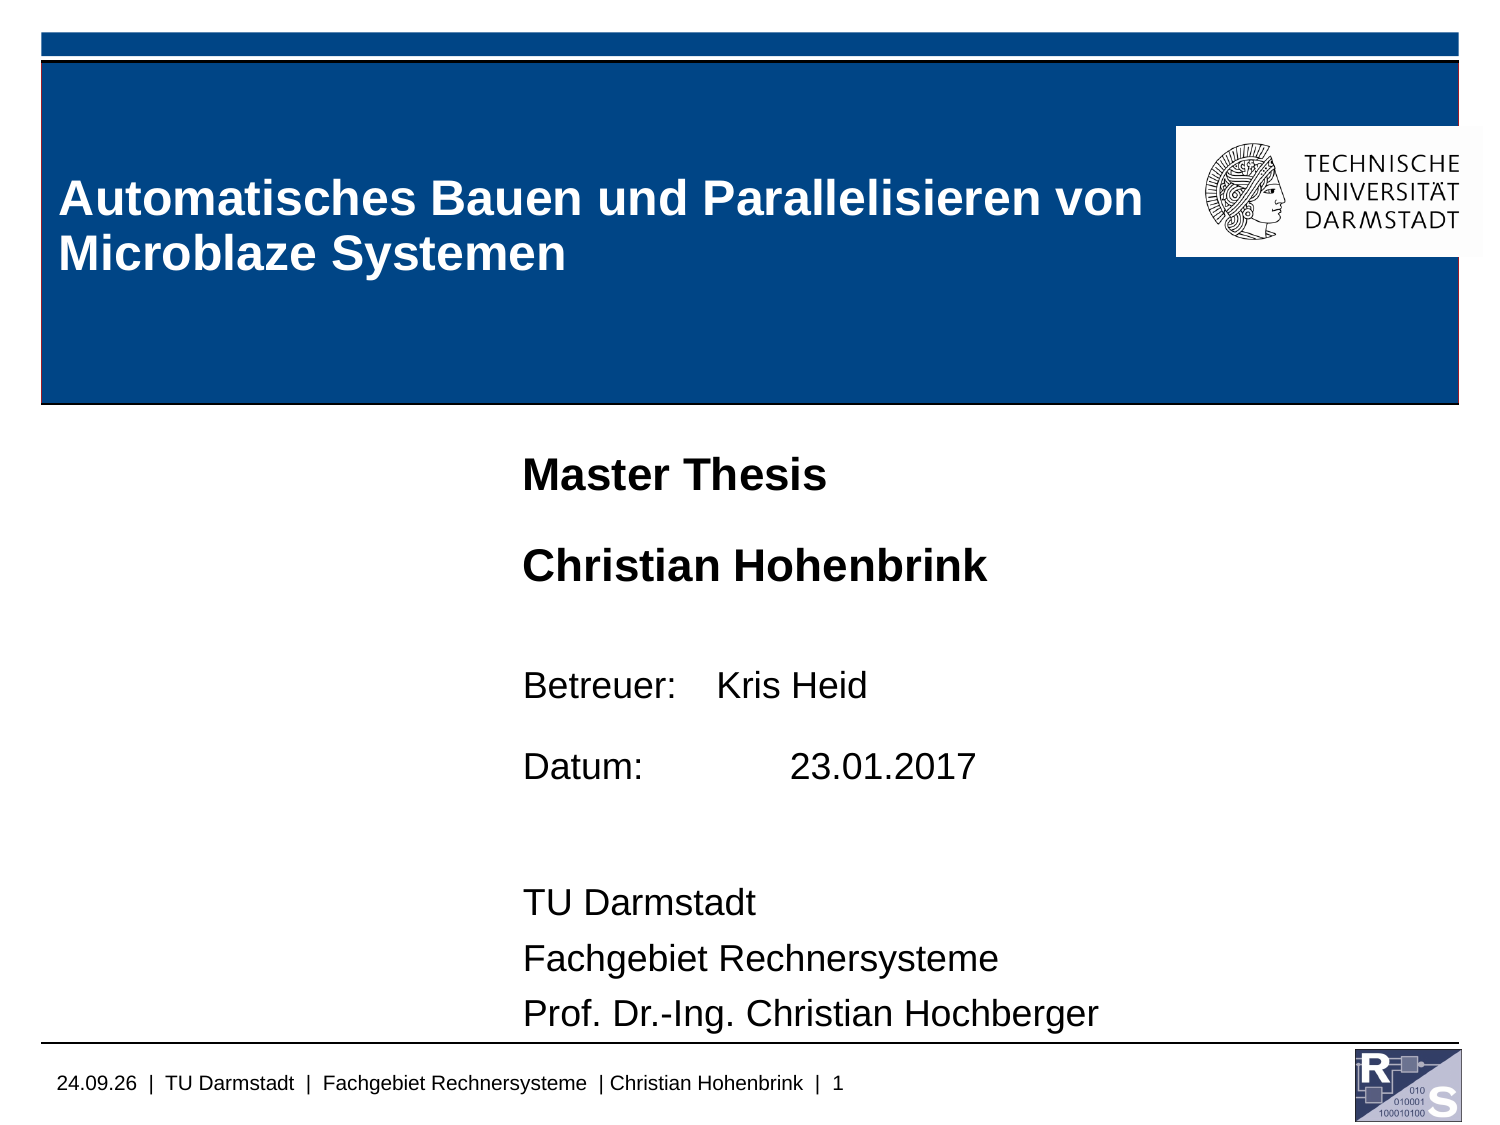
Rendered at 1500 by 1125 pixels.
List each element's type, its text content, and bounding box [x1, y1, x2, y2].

title Automatisches Bauen und Parallelisieren von Microblaze Systemen [59, 73, 1149, 378]
picture [1355, 1049, 1462, 1122]
text_box Master Thesis Christian Hohenbrink Betreuer: Kris Heid Datum: 23.01.2017 TU Darmstadt Fachgebiet Rechnersysteme Prof. Dr.-Ing. Christian Hochberger [437, 436, 1459, 1047]
